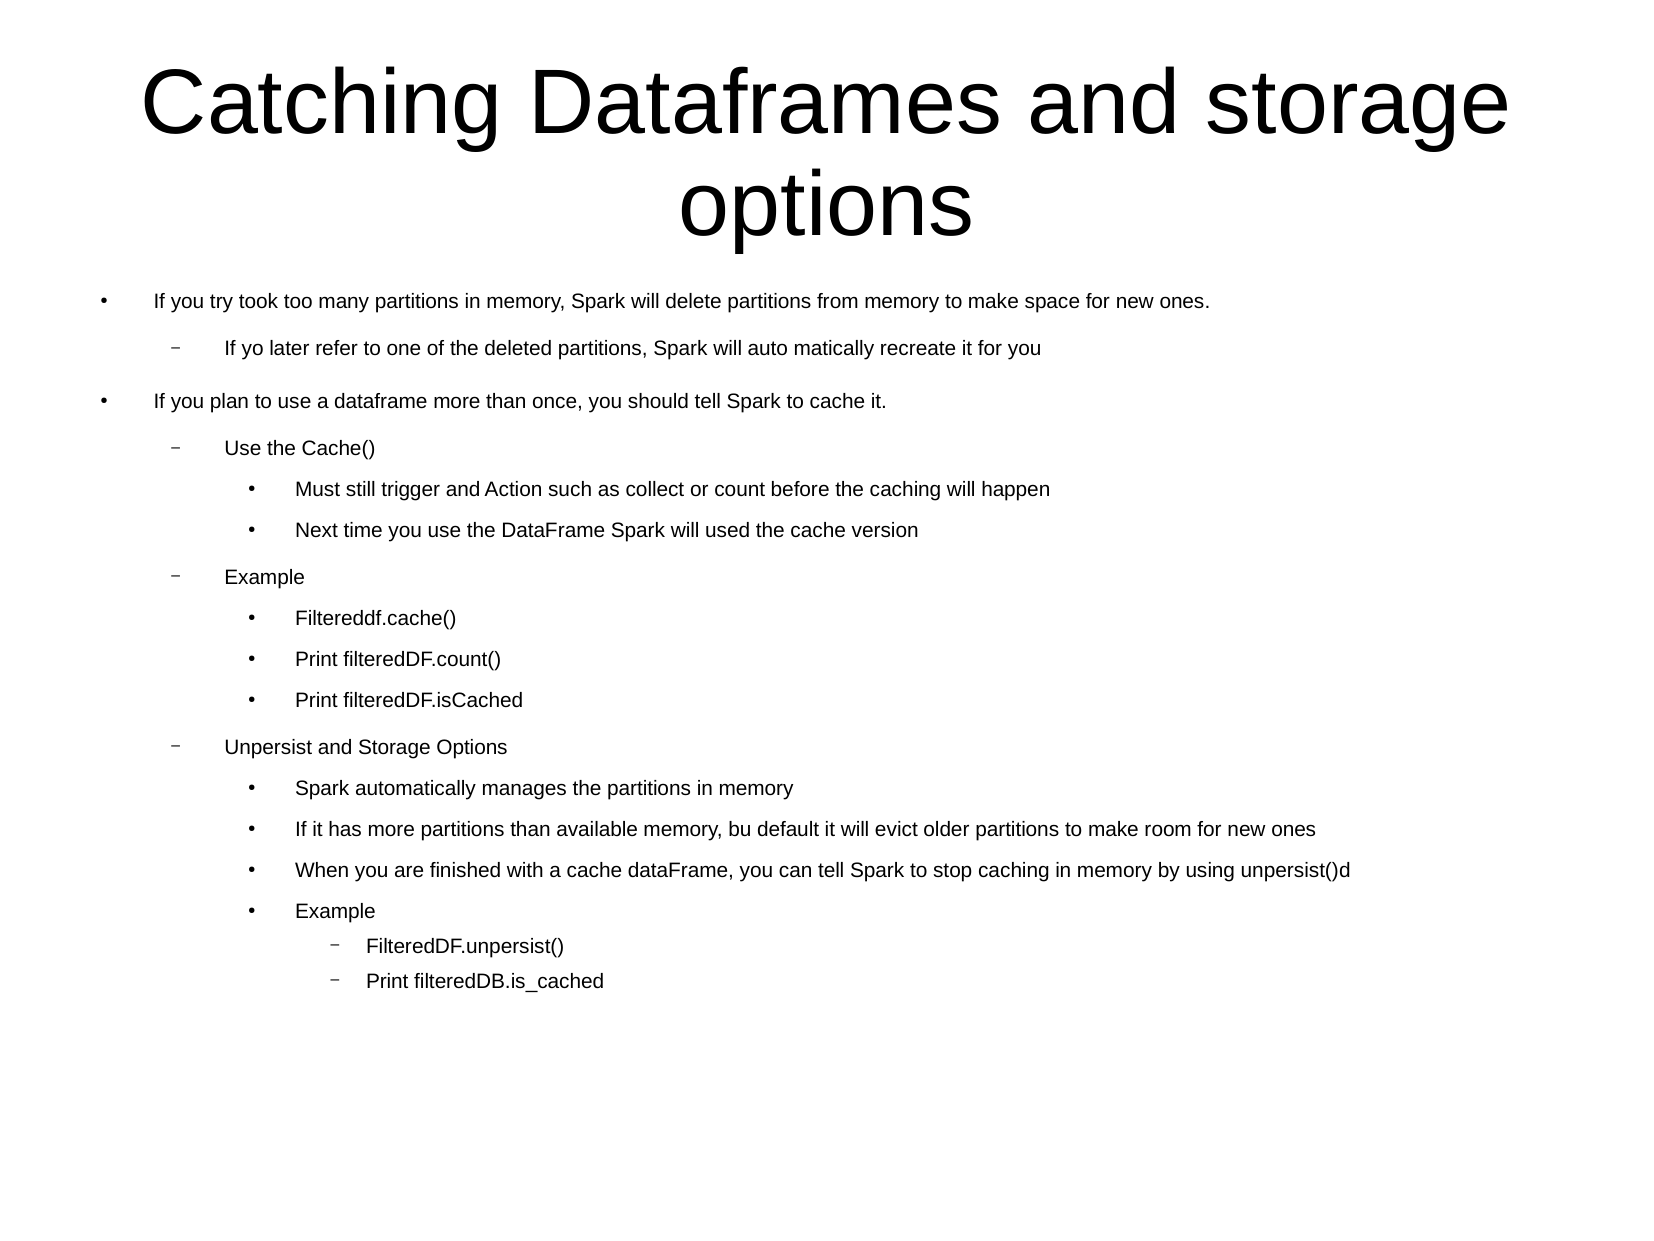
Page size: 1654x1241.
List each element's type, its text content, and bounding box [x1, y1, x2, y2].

list If you try took too many partitions in memory, Spark will delete partitions from memory to make space for new ones. If yo later refer to one of the deleted partitions, Spark will auto matically recreate it for you If you plan to use a dataframe more than once, you should tell Spark to cache it. Use the Cache() Must still trigger and Action such as collect or count before the caching will happen Next time you use the DataFrame Spark will used the cache version Example Filtereddf.cache() Print filteredDF.count() Print filteredDF.isCached Unpersist and Storage Options Spark automatically manages the partitions in memory If it has more partitions than available memory, bu default it will evict older partitions to make room for new ones When you are finished with a cache dataFrame, you can tell Spark to stop caching in memory by using unpersist()d Example FilteredDF.unpersist() Print filteredDB.is_cached [82, 290, 1571, 1216]
title Catching Dataframes and storage options [82, 49, 1571, 257]
